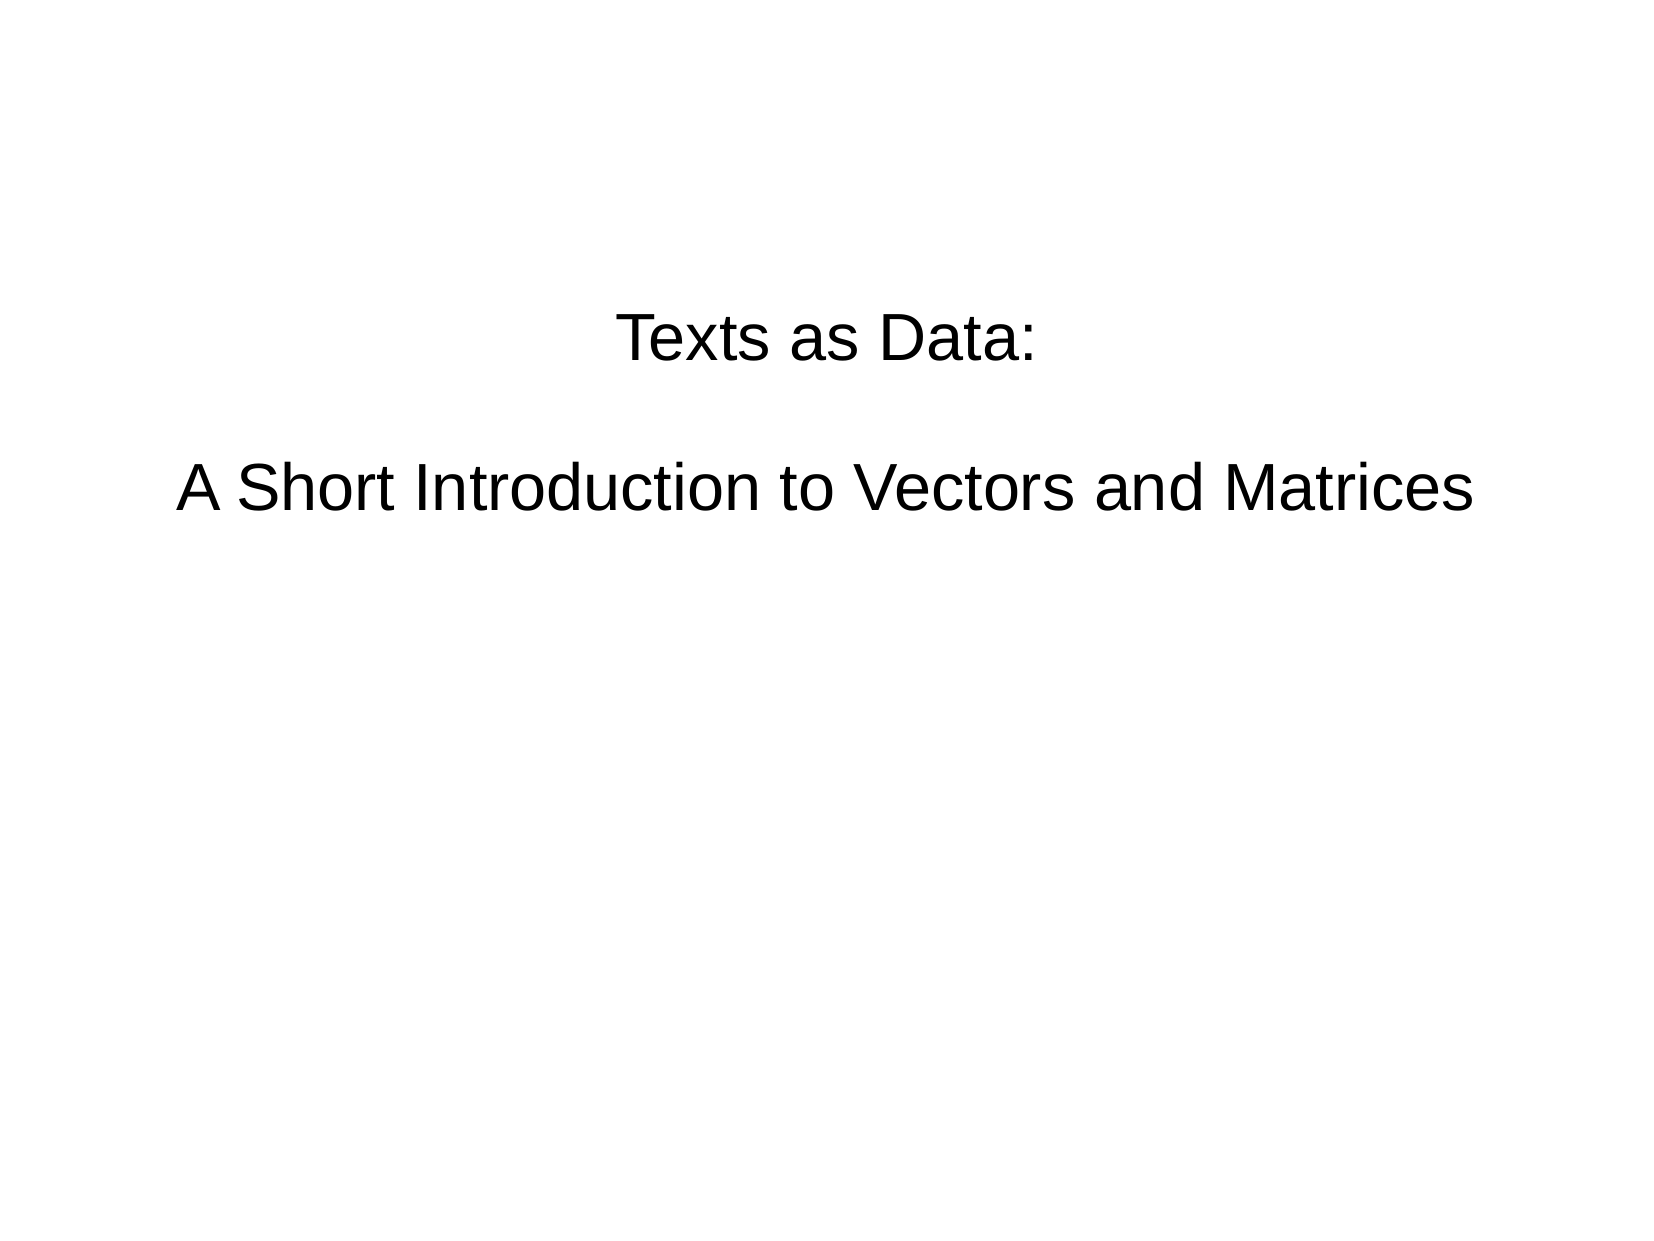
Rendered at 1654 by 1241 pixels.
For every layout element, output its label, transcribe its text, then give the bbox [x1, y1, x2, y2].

list Texts as Data: A Short Introduction to Vectors and Matrices [82, 300, 1571, 1020]
